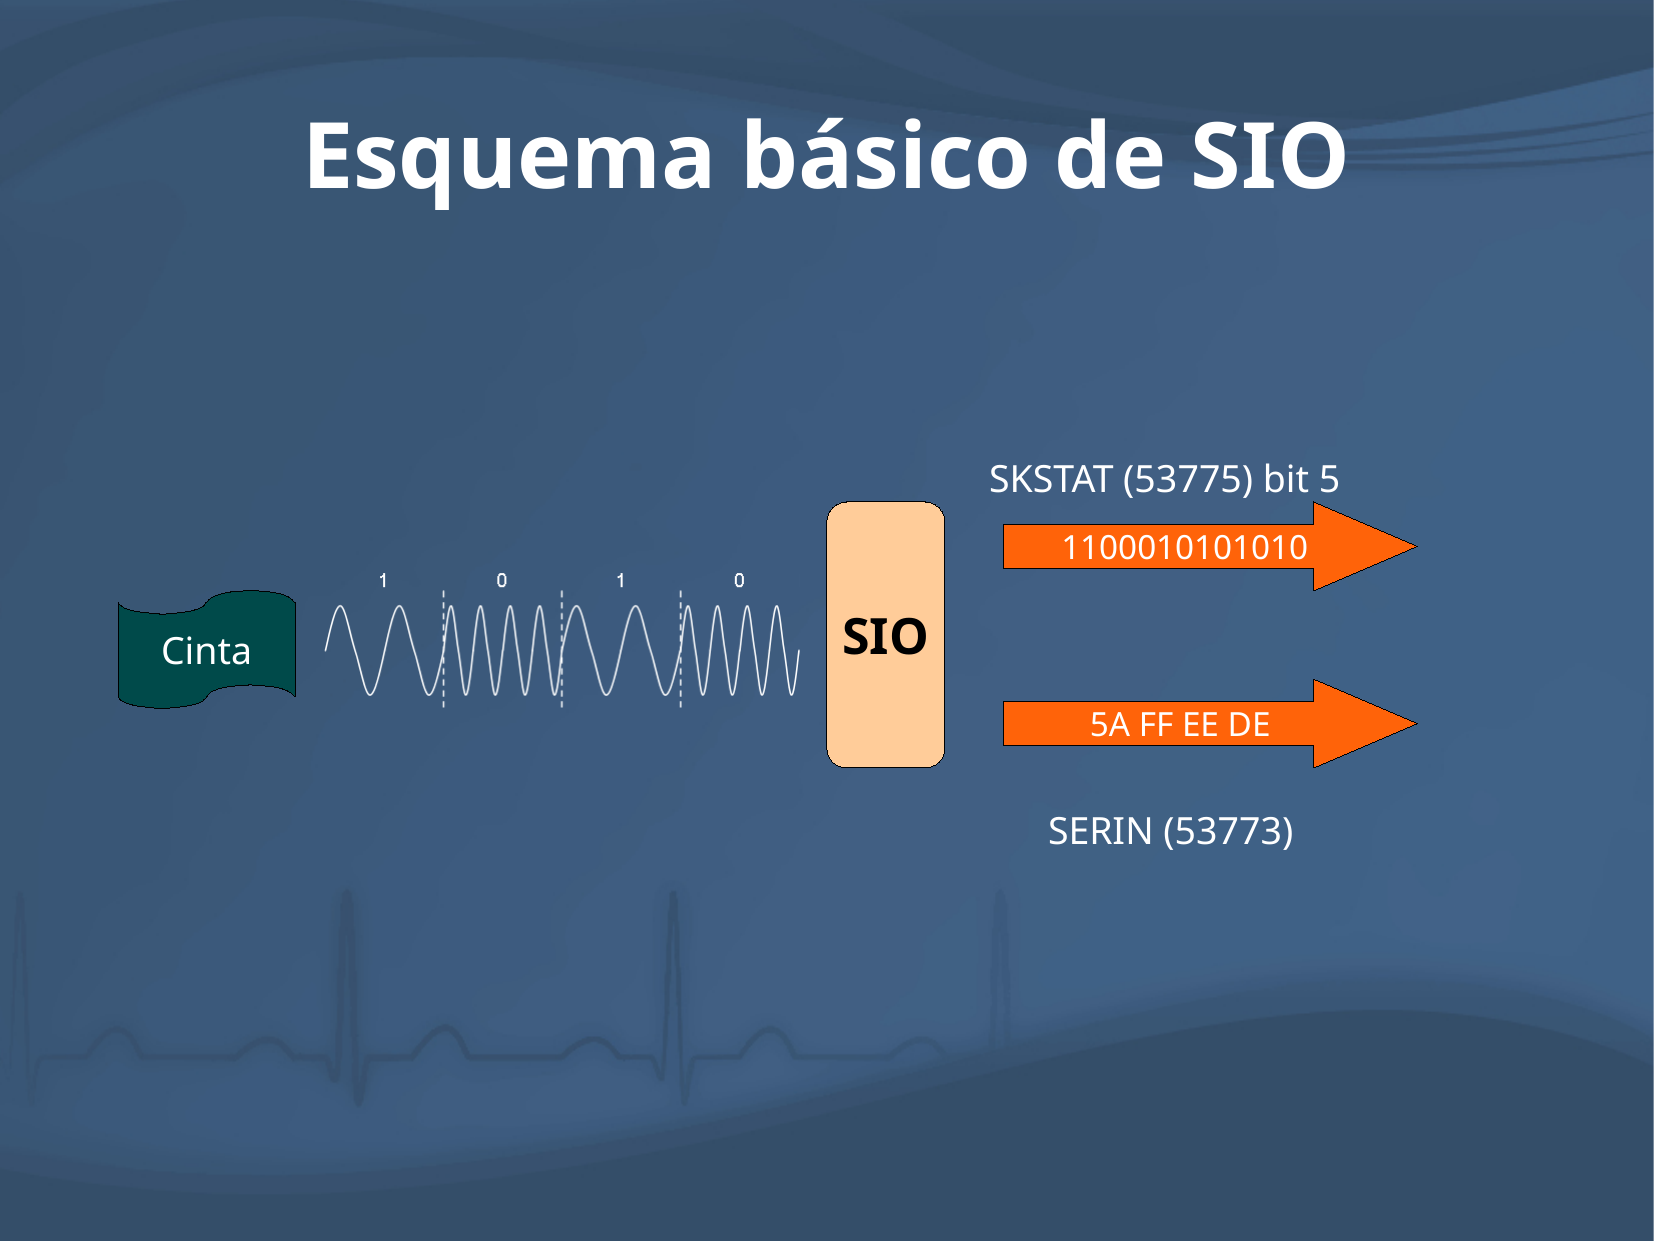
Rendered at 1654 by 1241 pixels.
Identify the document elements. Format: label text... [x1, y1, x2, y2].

text_box 1100010101010 [1003, 502, 1418, 591]
text_box 5A FF EE DE [1003, 679, 1418, 768]
title Esquema básico de SIO [82, 49, 1571, 257]
text_box Cinta [118, 590, 296, 709]
text_box SKSTAT (53775) bit 5 [974, 445, 1359, 502]
text_box SIO [826, 501, 945, 768]
text_box SERIN (53773) [1033, 797, 1329, 855]
picture [0, 0, 1654, 1241]
